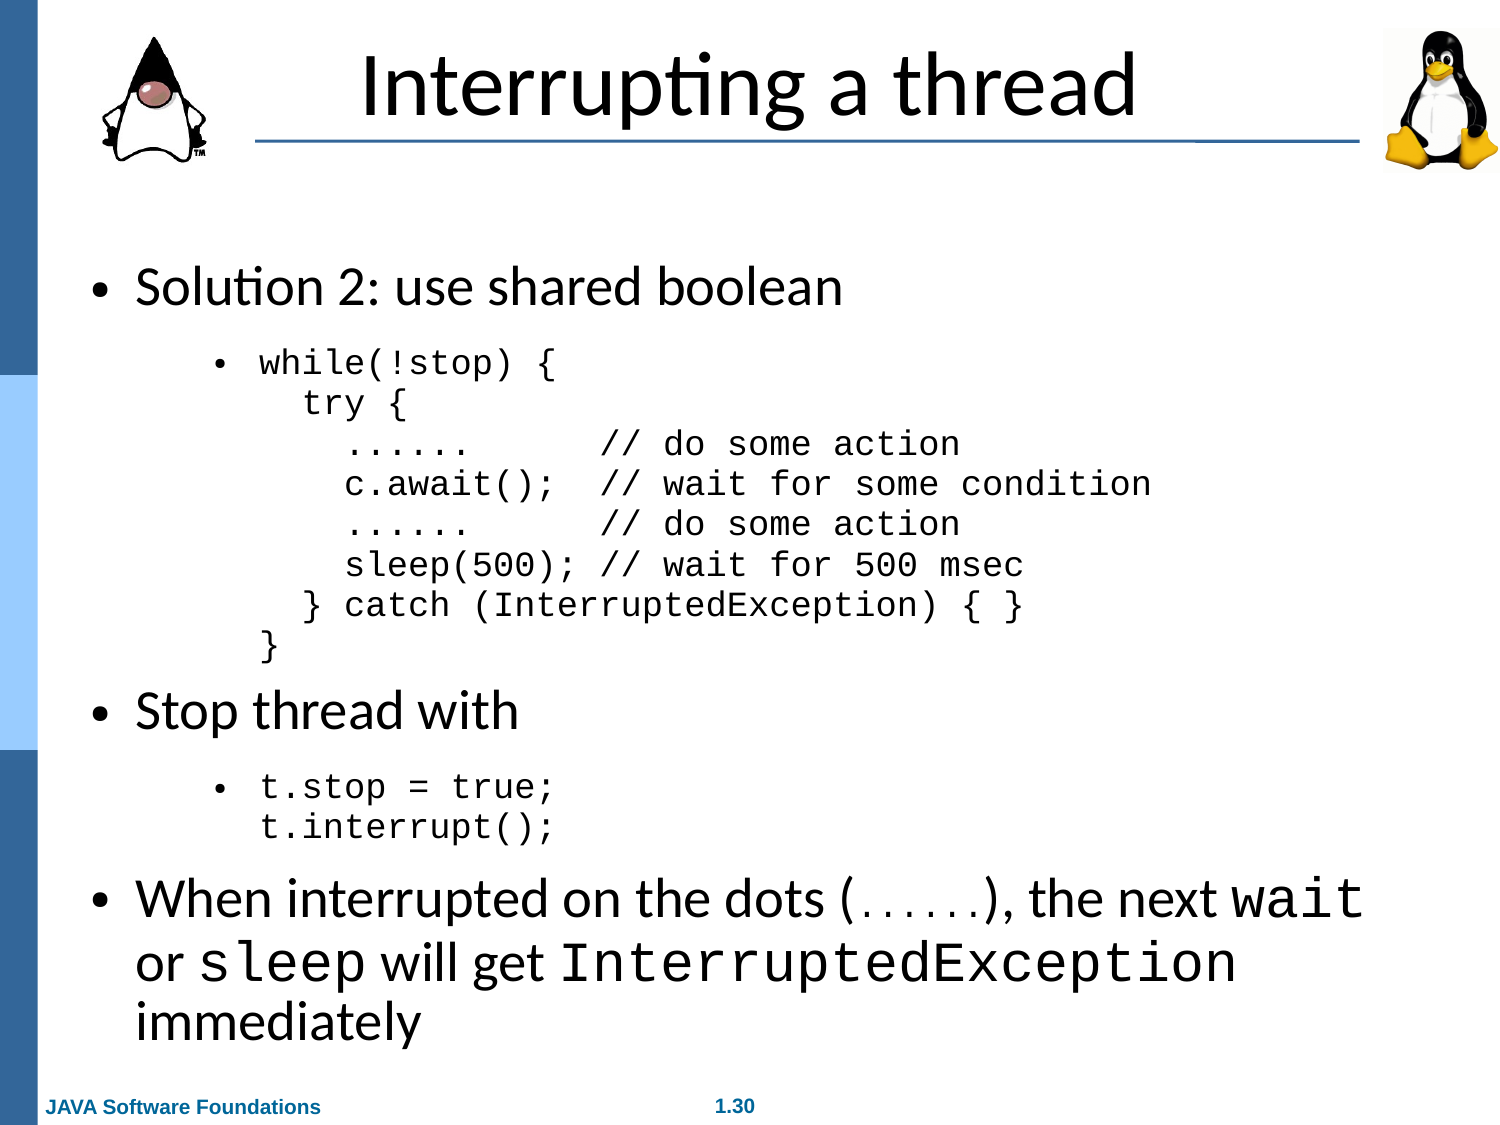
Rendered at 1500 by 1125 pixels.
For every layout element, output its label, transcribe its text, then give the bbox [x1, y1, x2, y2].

picture [1383, 28, 1500, 173]
title Interrupting a thread [75, 36, 1426, 149]
list Solution 2: use shared boolean while(!stop) { try { ...... // do some action c.await(); // wait for some condition ...... // do some action sleep(500); // wait for 500 msec } catch (InterruptedException) { } } Stop thread with t.stop = true; t.interrupt(); When interrupted on the dots (......), the next wait or sleep will get InterruptedException immediately [75, 263, 1425, 1063]
picture [54, 0, 255, 200]
